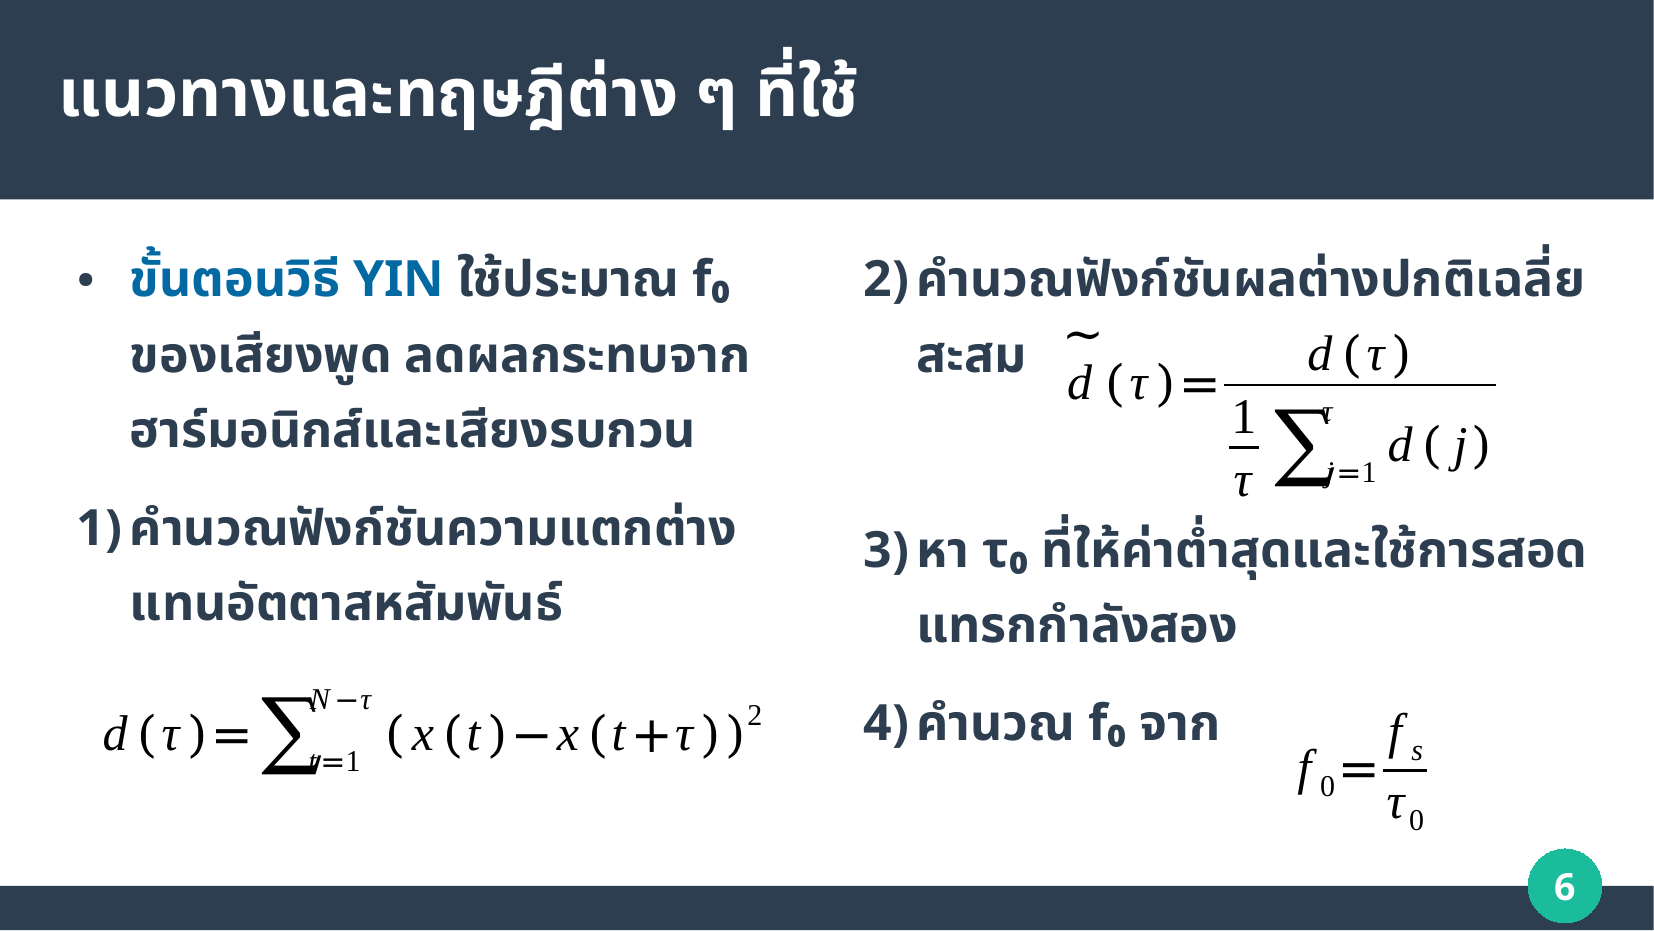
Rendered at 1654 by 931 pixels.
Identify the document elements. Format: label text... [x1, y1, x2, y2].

chart [1062, 311, 1499, 507]
chart [1295, 703, 1430, 838]
chart [101, 682, 763, 778]
list ขั้นตอนวิธี YIN ใช้ประมาณ f₀ ของเสียงพูด ลดผลกระทบจากฮาร์มอนิกส์และเสียงรบกวน คำนวณฟังก์ชันความแตกต่างแทนอัตตาสหสัมพันธ์ [59, 243, 809, 864]
title แนวทางและทฤษฎีต่าง ๆ ที่ใช้ [59, 37, 1595, 155]
list คำนวณฟังก์ชันผลต่างปกติเฉลี่ยสะสม หา τ₀ ที่ให้ค่าต่ำสุดและใช้การสอดแทรกกำลังสอง คำนวณ f₀ จาก [845, 243, 1596, 864]
